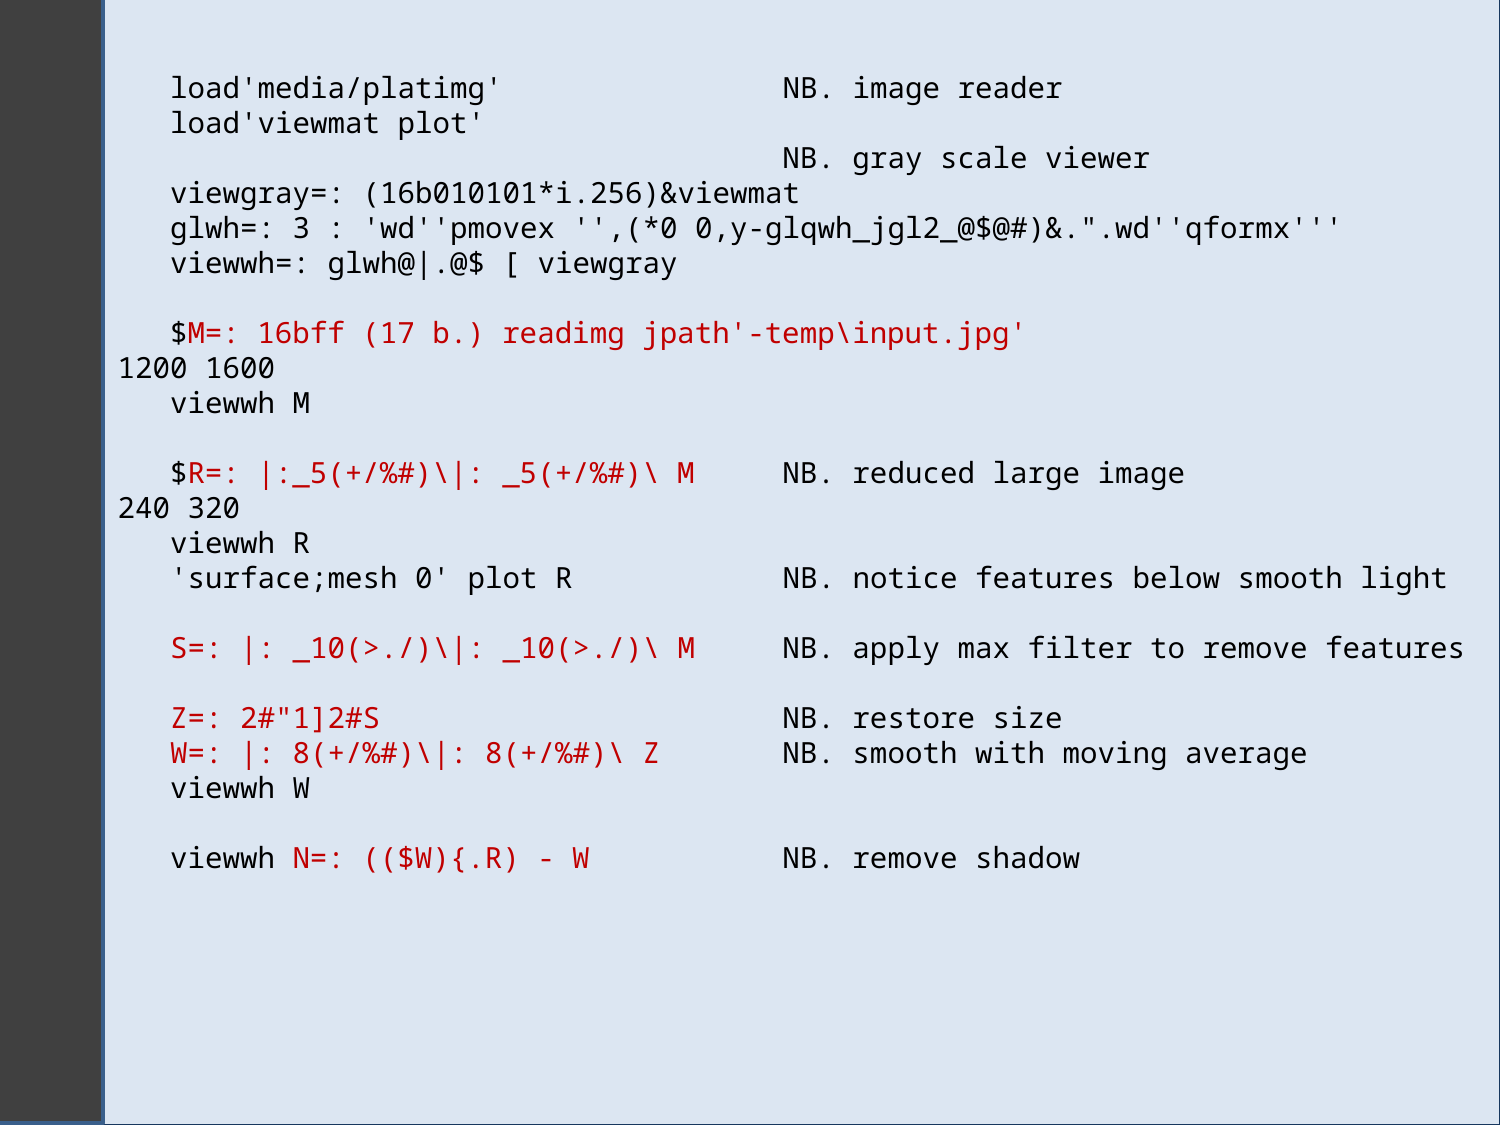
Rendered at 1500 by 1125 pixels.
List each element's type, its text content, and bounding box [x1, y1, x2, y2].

text_box load'media/platimg' NB. image reader load'viewmat plot' NB. gray scale viewer viewgray=: (16b010101*i.256)&viewmat glwh=: 3 : 'wd''pmovex '',(*0 0,y-glqwh_jgl2_@$@#)&.".wd''qformx''' viewwh=: glwh@|.@$ [ viewgray $M=: 16bff (17 b.) readimg jpath'-temp\input.jpg' 1200 1600 viewwh M $R=: |:_5(+/%#)\|: _5(+/%#)\ M NB. reduced large image 240 320 viewwh R 'surface;mesh 0' plot R NB. notice features below smooth light S=: |: _10(>./)\|: _10(>./)\ M NB. apply max filter to remove features Z=: 2#"1]2#S NB. restore size W=: |: 8(+/%#)\|: 8(+/%#)\ Z NB. smooth with moving average viewwh W viewwh N=: (($W){.R) - W NB. remove shadow [103, 62, 1500, 882]
text_box [0, 0, 1500, 1125]
